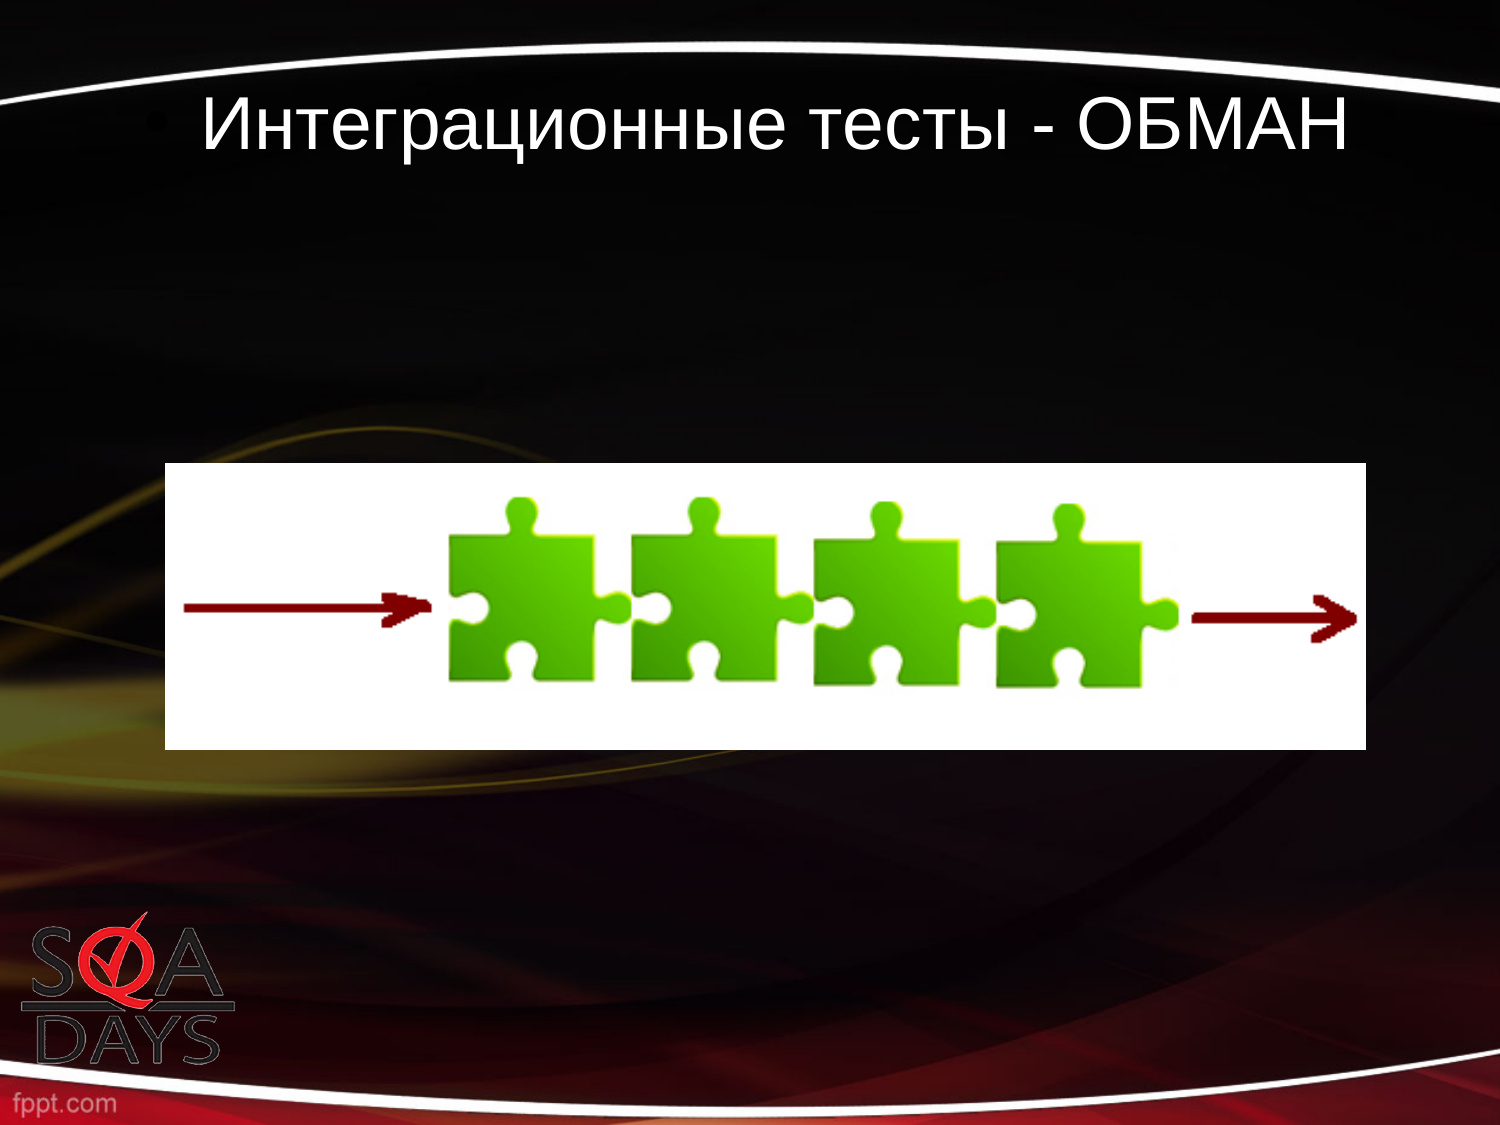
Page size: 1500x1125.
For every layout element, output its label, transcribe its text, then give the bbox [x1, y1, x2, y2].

picture [0, 0, 1500, 1125]
list Интеграционные тесты - ОБМАН [90, 45, 1406, 196]
